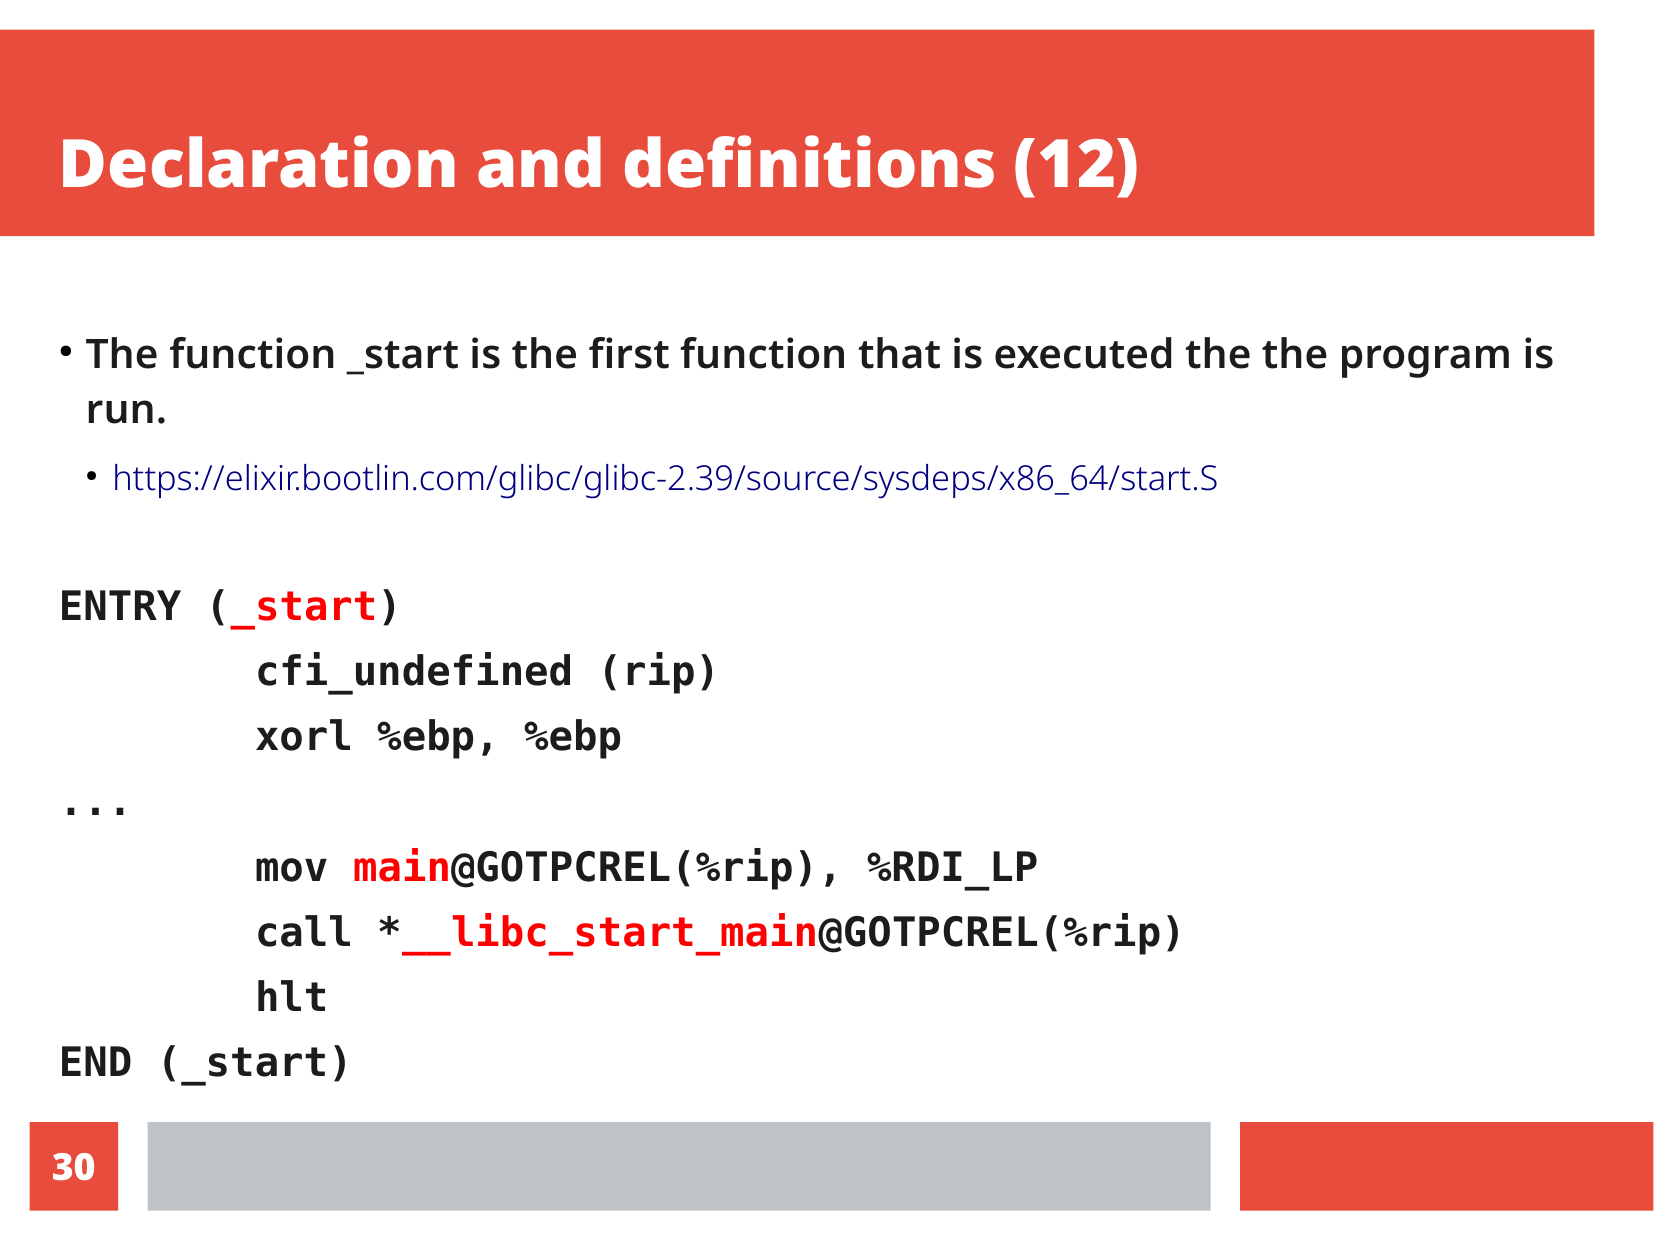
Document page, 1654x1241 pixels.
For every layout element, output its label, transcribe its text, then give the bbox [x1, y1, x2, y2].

title Declaration and definitions (12) [59, 59, 1595, 207]
list The function _start is the first function that is executed the the program is run. https://elixir.bootlin.com/glibc/glibc-2.39/source/sysdeps/x86_64/start.S ENTRY (_start) cfi_undefined (rip) xorl %ebp, %ebp ... mov main@GOTPCREL(%rip), %RDI_LP call *__libc_start_main@GOTPCREL(%rip) hlt END (_start) [59, 324, 1565, 1093]
